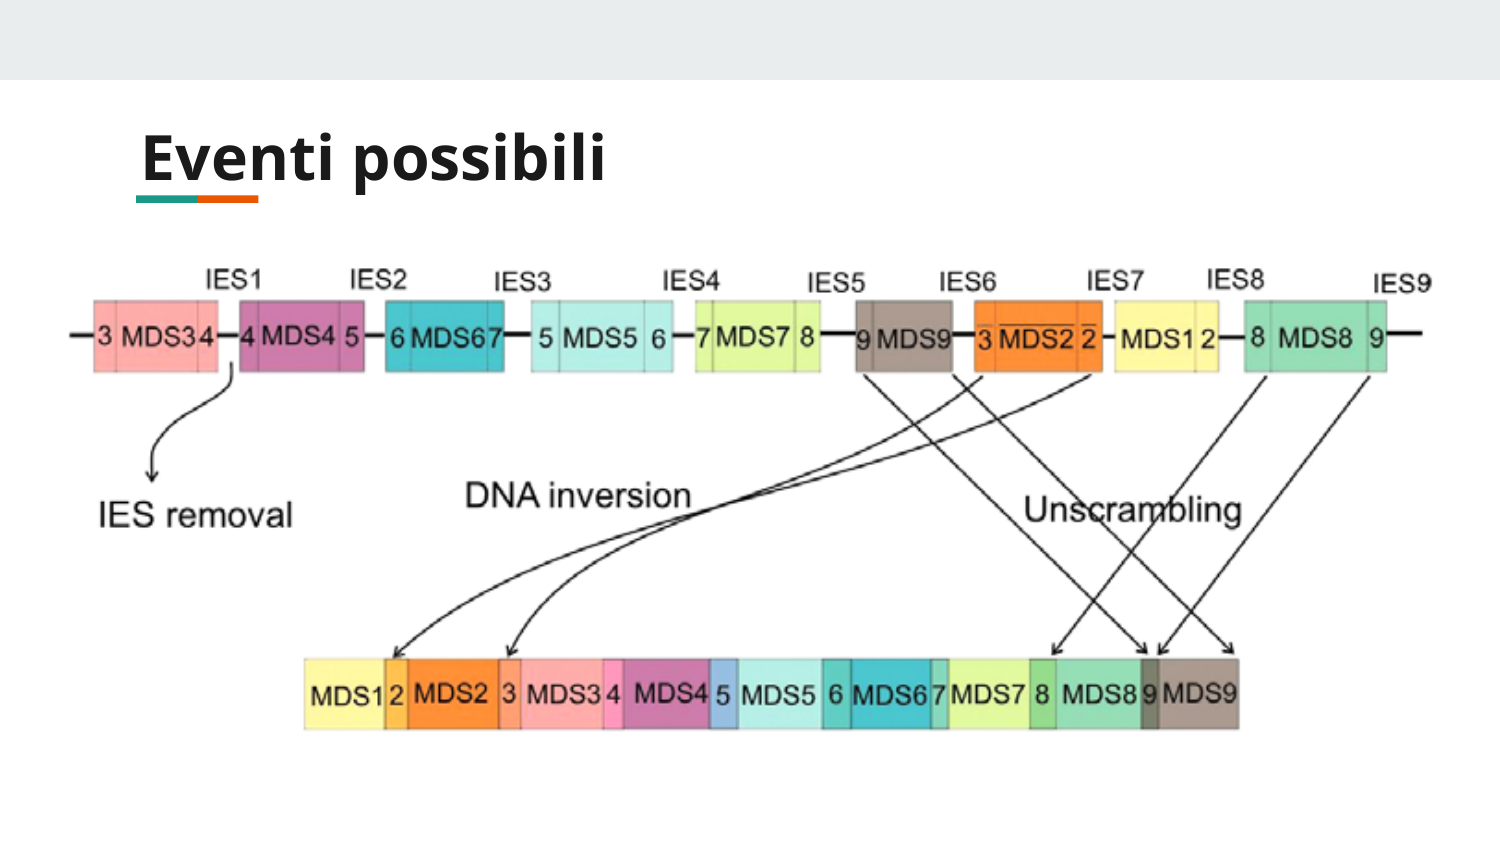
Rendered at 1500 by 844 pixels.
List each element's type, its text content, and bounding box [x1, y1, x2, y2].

picture [66, 267, 1434, 737]
title Eventi possibili [125, 103, 897, 191]
